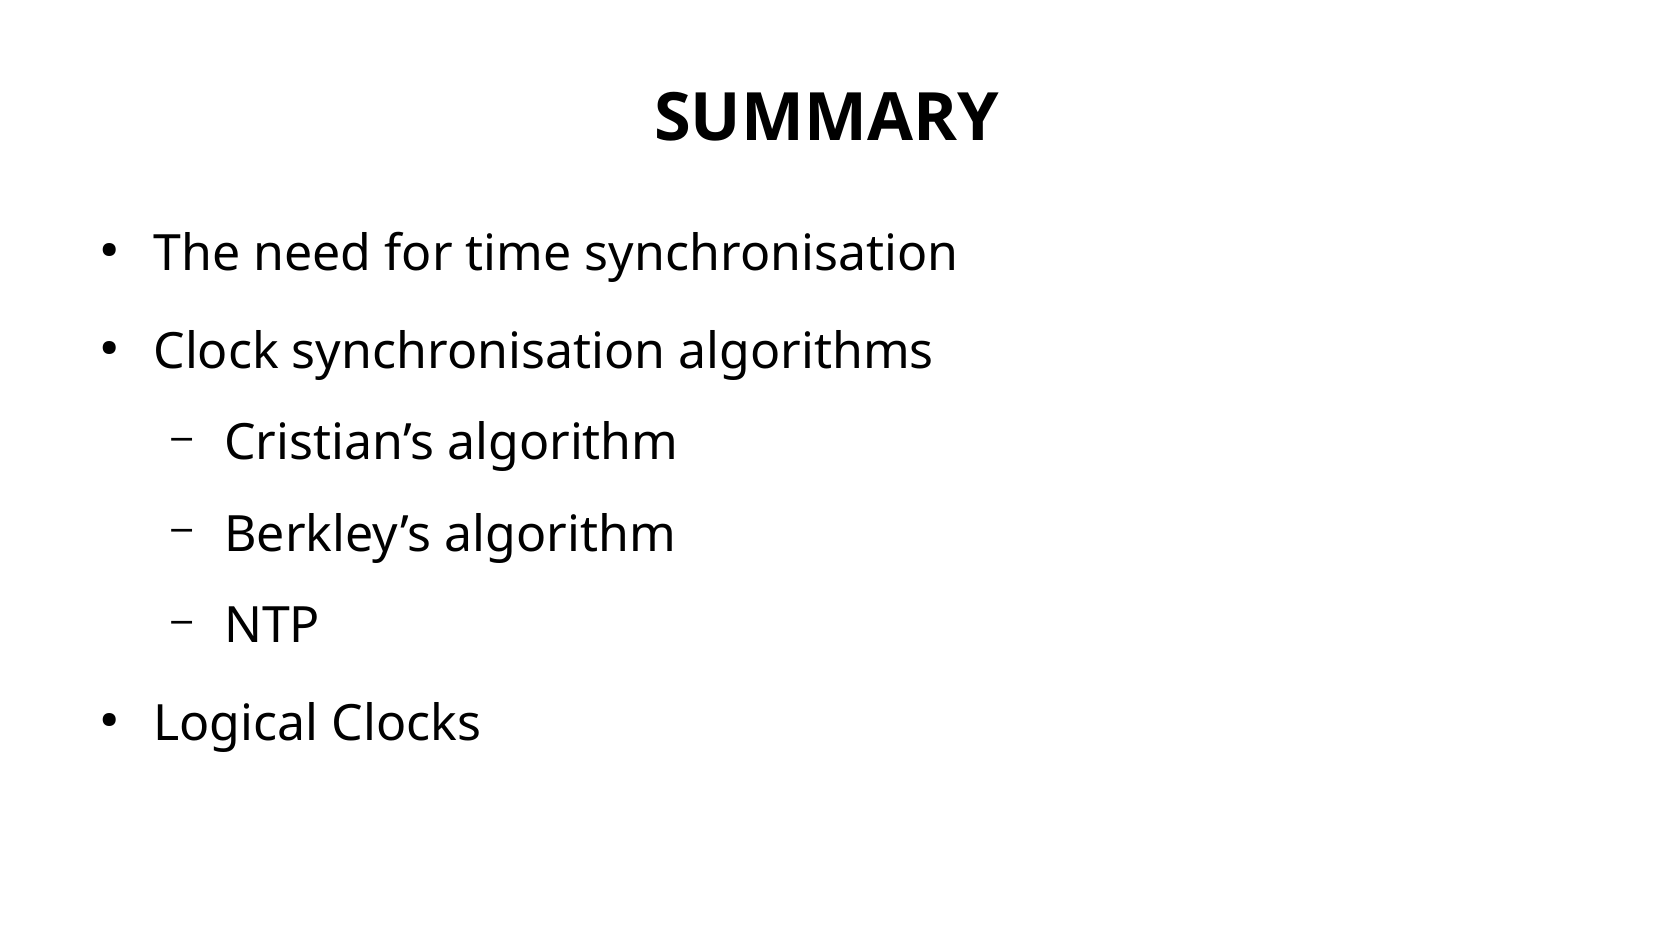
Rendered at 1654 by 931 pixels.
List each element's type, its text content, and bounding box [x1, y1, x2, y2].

title SUMMARY [82, 36, 1571, 193]
list The need for time synchronisation Clock synchronisation algorithms Cristian’s algorithm Berkley’s algorithm NTP Logical Clocks [82, 217, 1571, 757]
